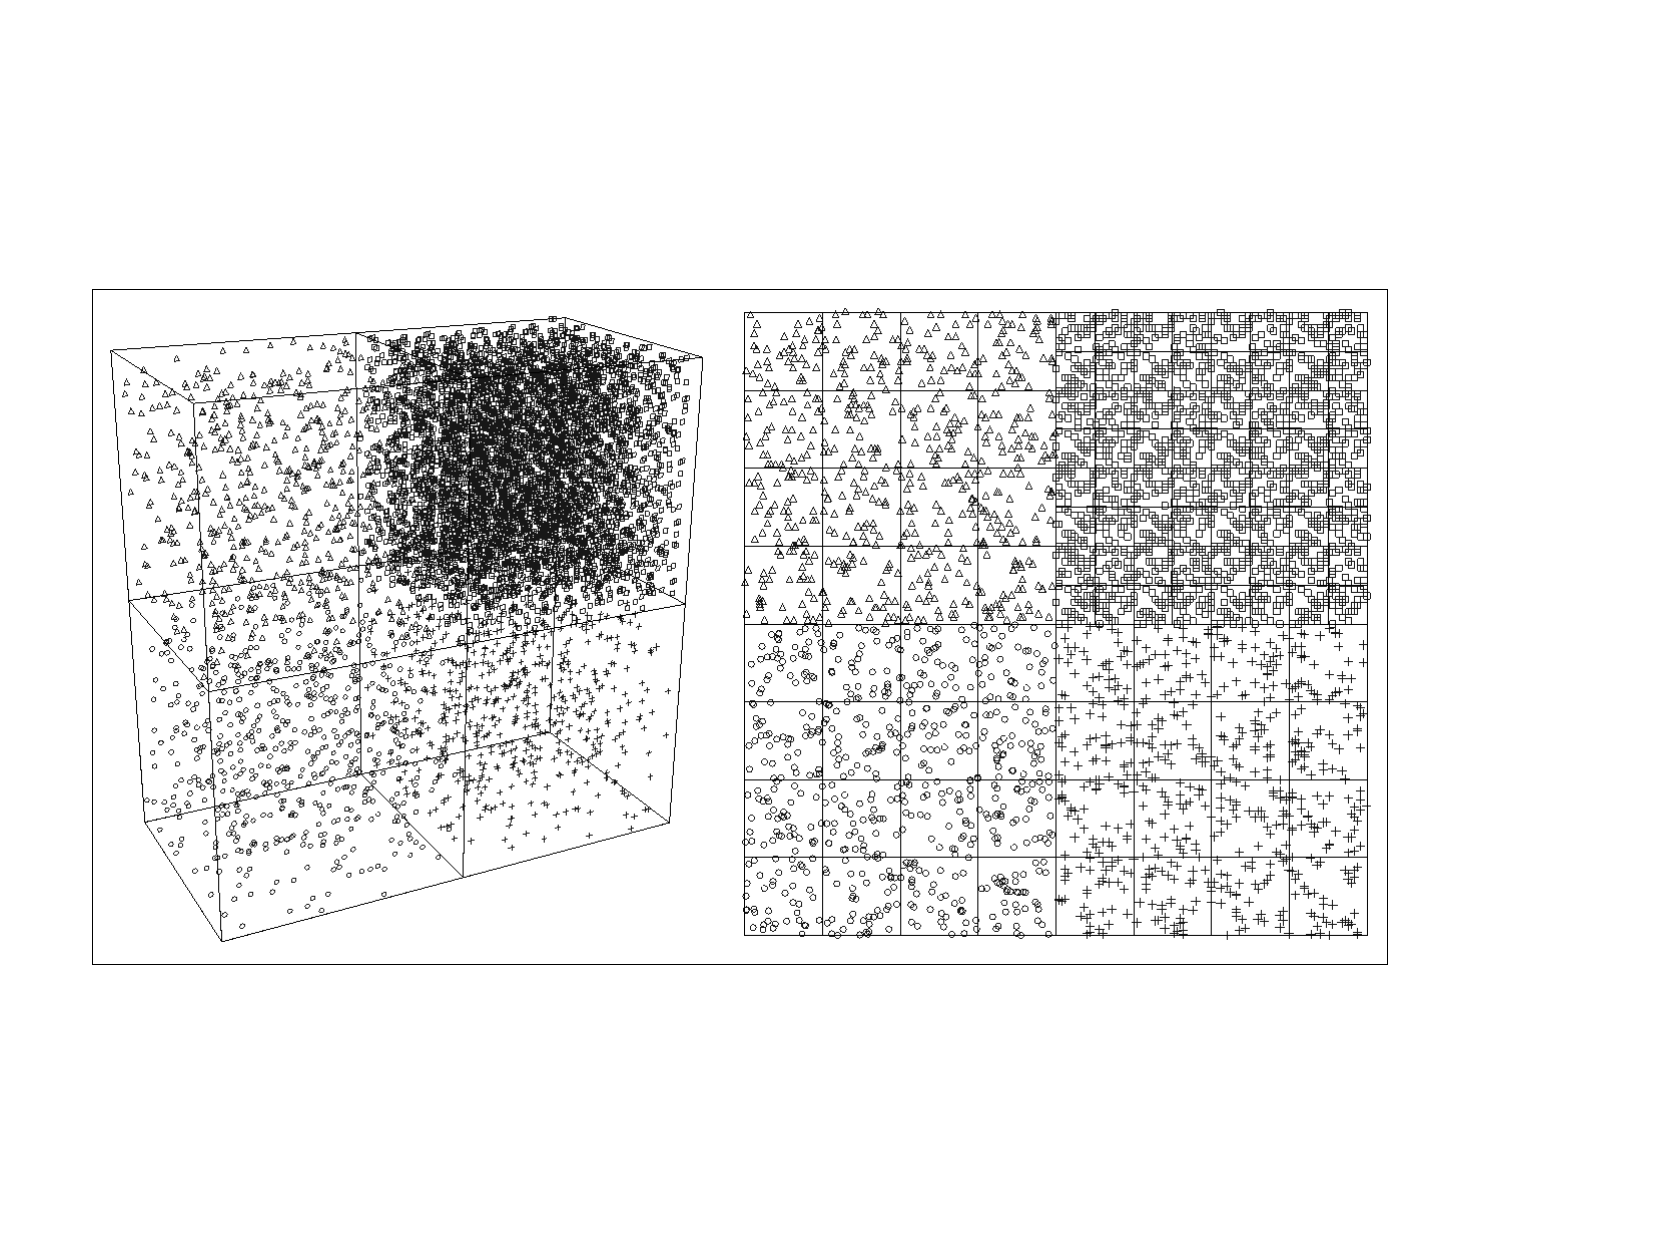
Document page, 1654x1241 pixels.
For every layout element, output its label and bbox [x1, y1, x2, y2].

picture [92, 289, 1388, 965]
